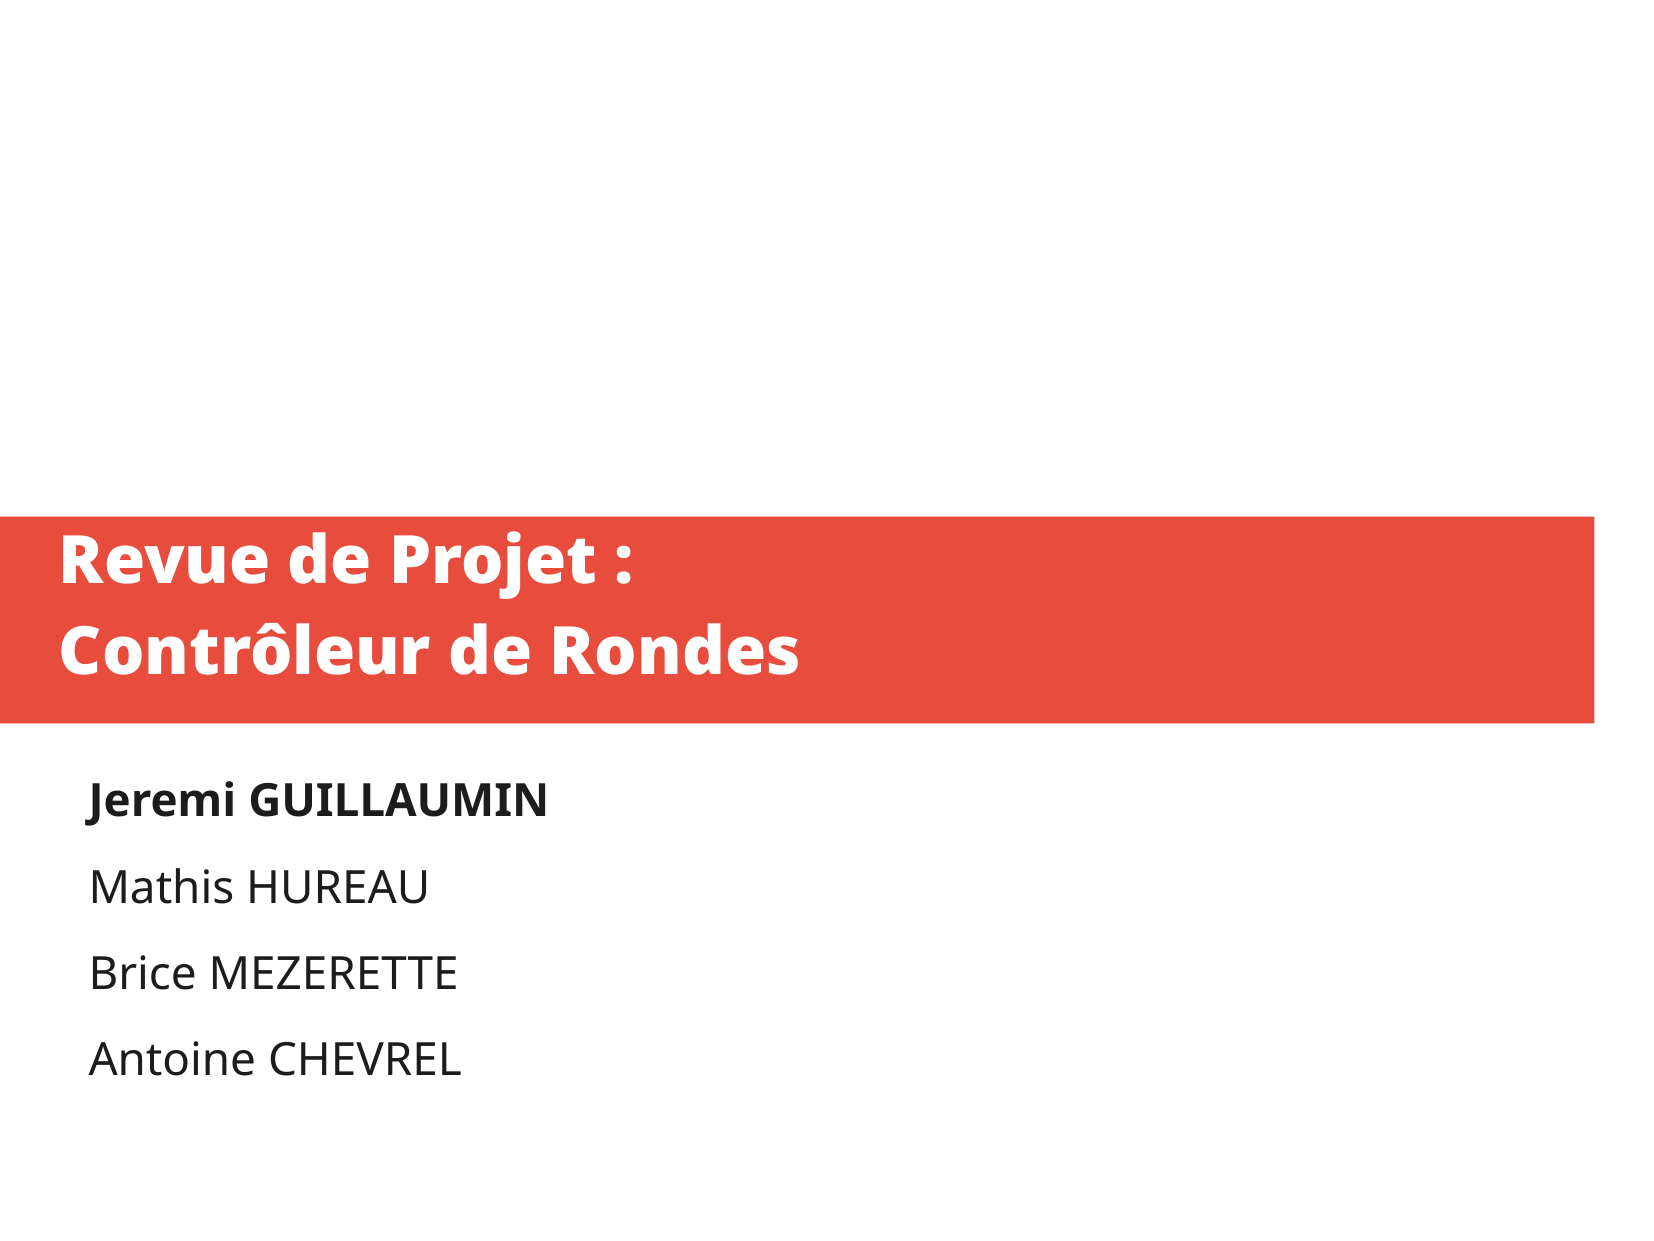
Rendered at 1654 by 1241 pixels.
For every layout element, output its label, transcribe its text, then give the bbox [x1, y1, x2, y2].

title Revue de Projet : Contrôleur de Rondes [59, 546, 1595, 694]
subtitle Jeremi GUILLAUMIN Mathis HUREAU Brice MEZERETTE Antoine CHEVREL [88, 767, 1595, 1182]
